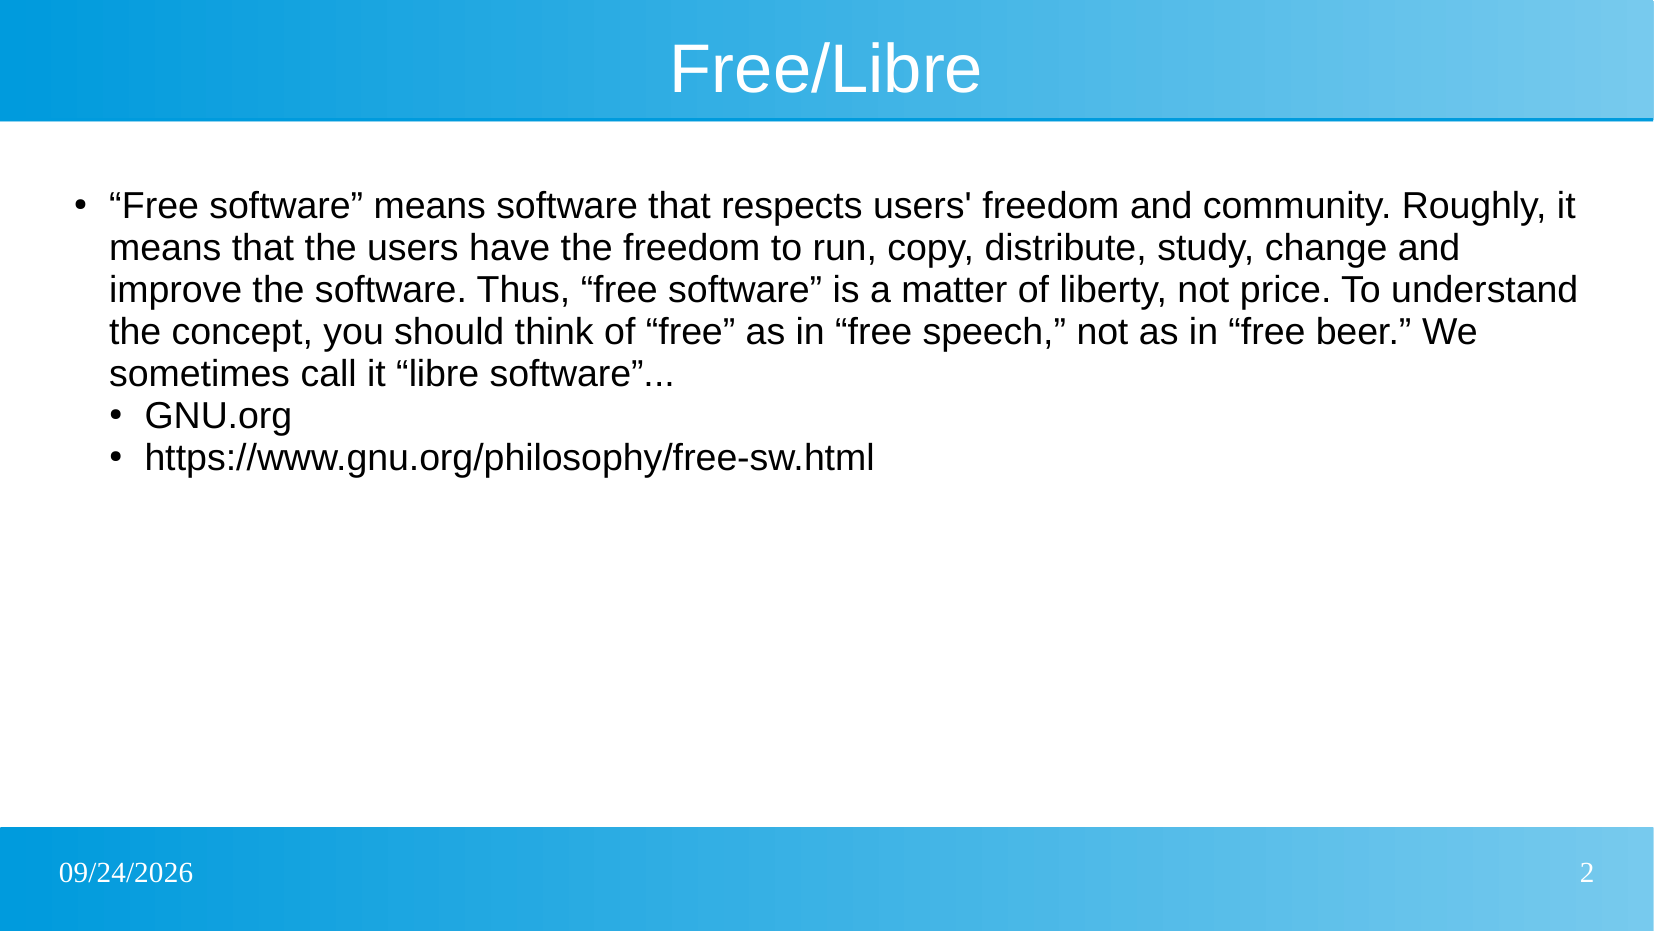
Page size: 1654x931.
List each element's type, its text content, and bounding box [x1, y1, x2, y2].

list “Free software” means software that respects users' freedom and community. Roughly, it means that the users have the freedom to run, copy, distribute, study, change and improve the software. Thus, “free software” is a matter of liberty, not price. To understand the concept, you should think of “free” as in “free speech,” not as in “free beer.” We sometimes call it “libre software”... GNU.org https://www.gnu.org/philosophy/free-sw.html [59, 177, 1595, 522]
title Free/Libre [59, 29, 1595, 108]
